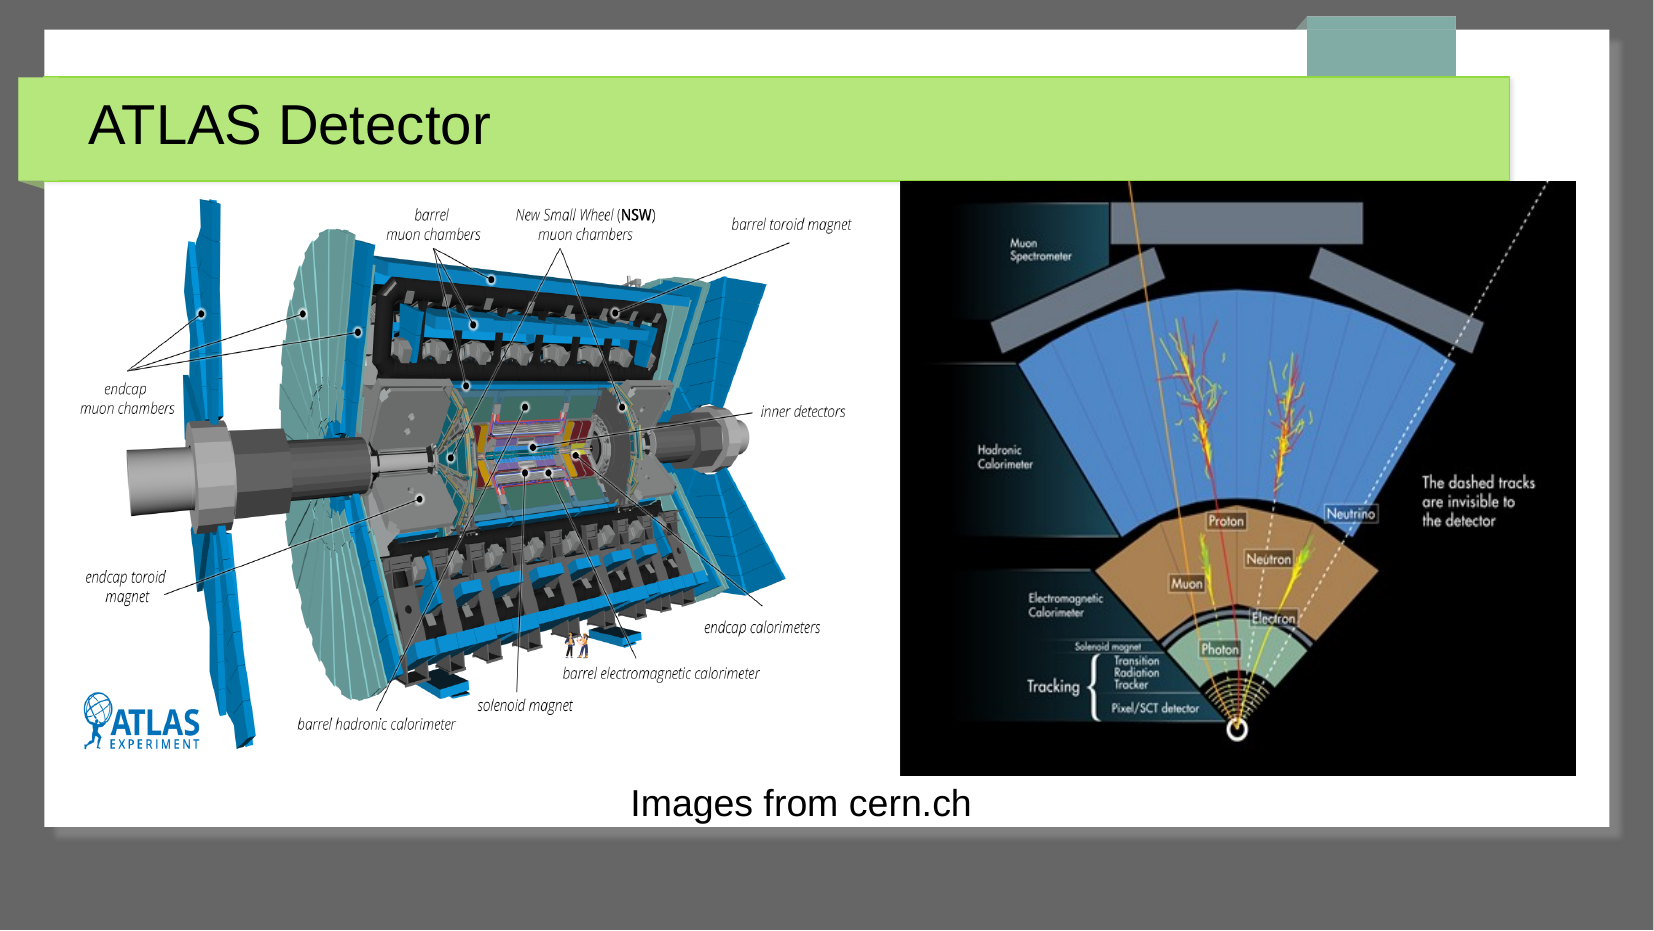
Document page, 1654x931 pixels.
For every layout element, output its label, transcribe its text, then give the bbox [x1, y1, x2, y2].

picture [69, 187, 863, 767]
text_box Images from cern.ch [615, 775, 1291, 909]
title ATLAS Detector [88, 73, 1506, 178]
picture [900, 181, 1576, 776]
